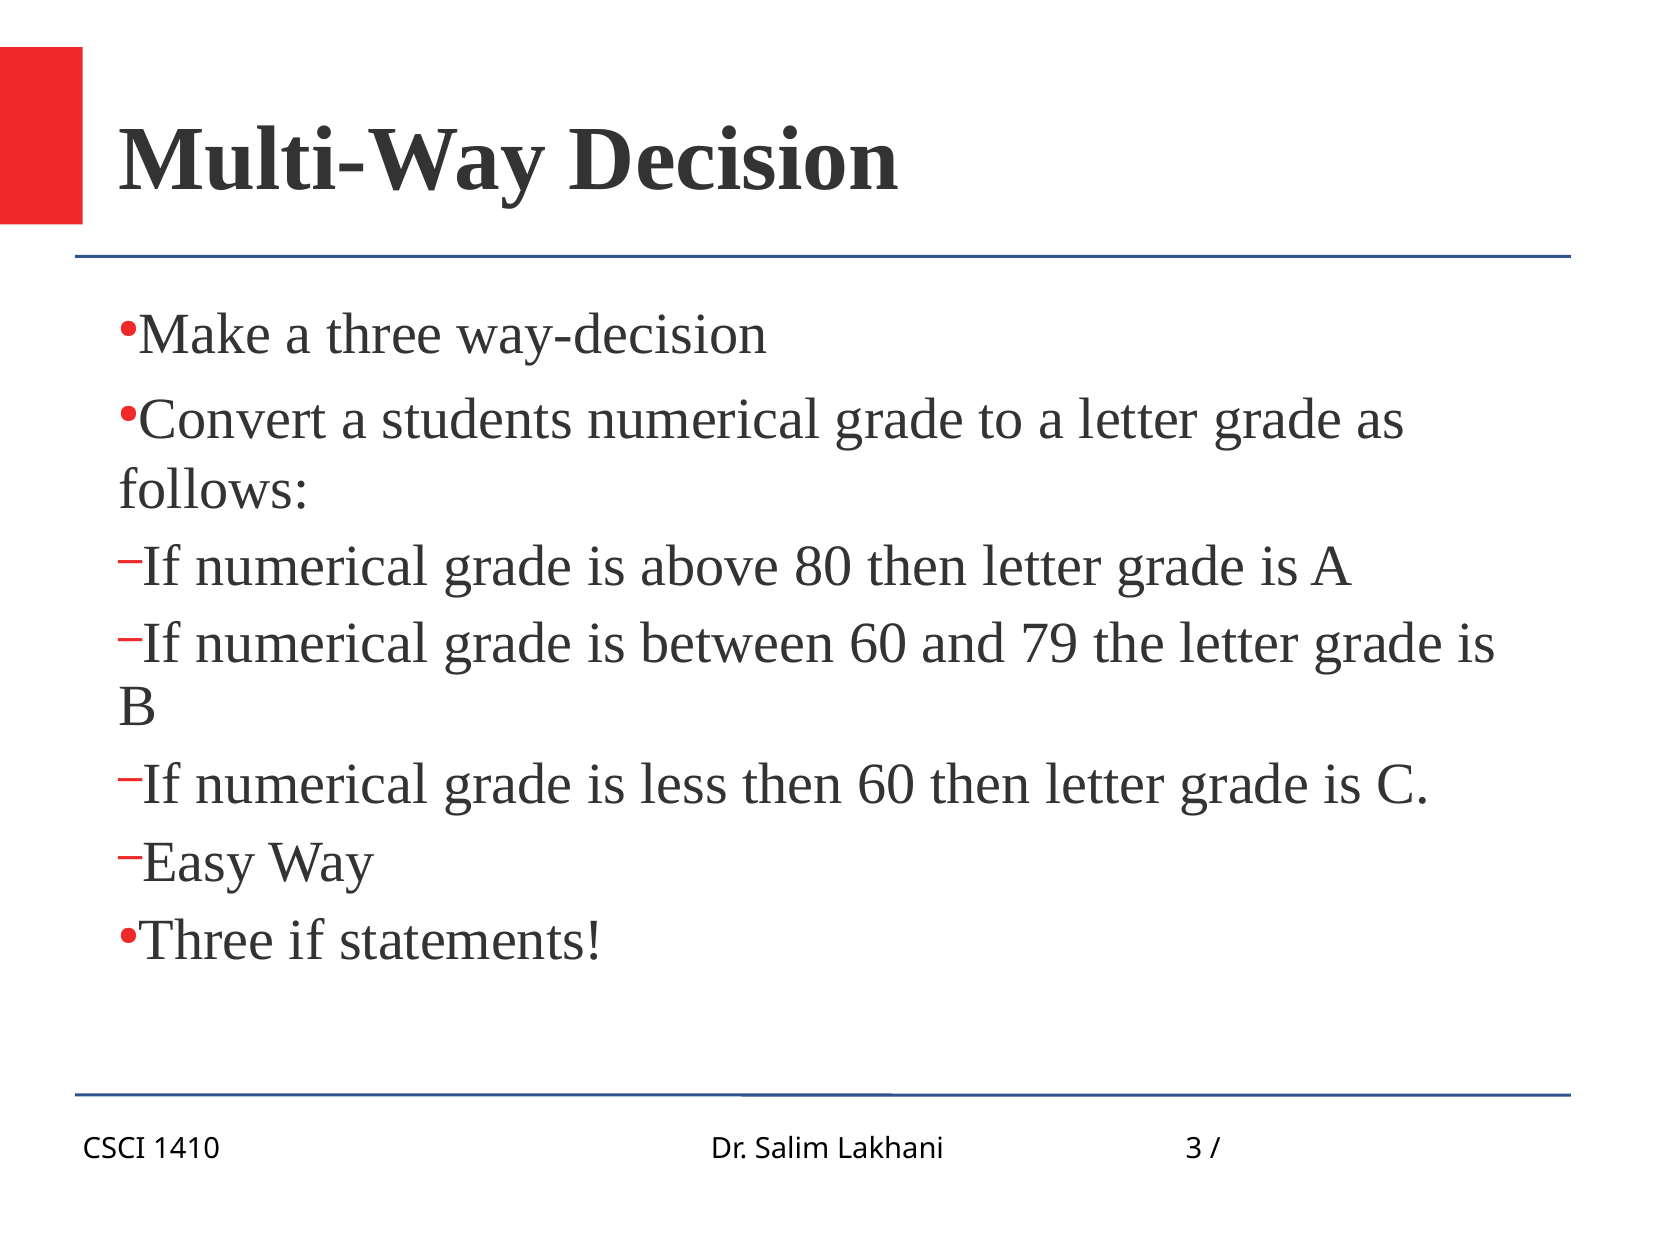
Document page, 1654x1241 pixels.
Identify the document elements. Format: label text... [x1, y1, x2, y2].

text_box CSCI 1410 [82, 1129, 468, 1216]
text_box / [1185, 1129, 1571, 1216]
text_box Dr. Salim Lakhani [565, 1129, 1090, 1216]
title Multi-Way Decision [118, 49, 1571, 257]
list Make a three way-decision Convert a students numerical grade to a letter grade as follows: If numerical grade is above 80 then letter grade is A If numerical grade is between 60 and 79 the letter grade is B If numerical grade is less then 60 then letter grade is C. Easy Way Three if statements! [118, 295, 1536, 1080]
